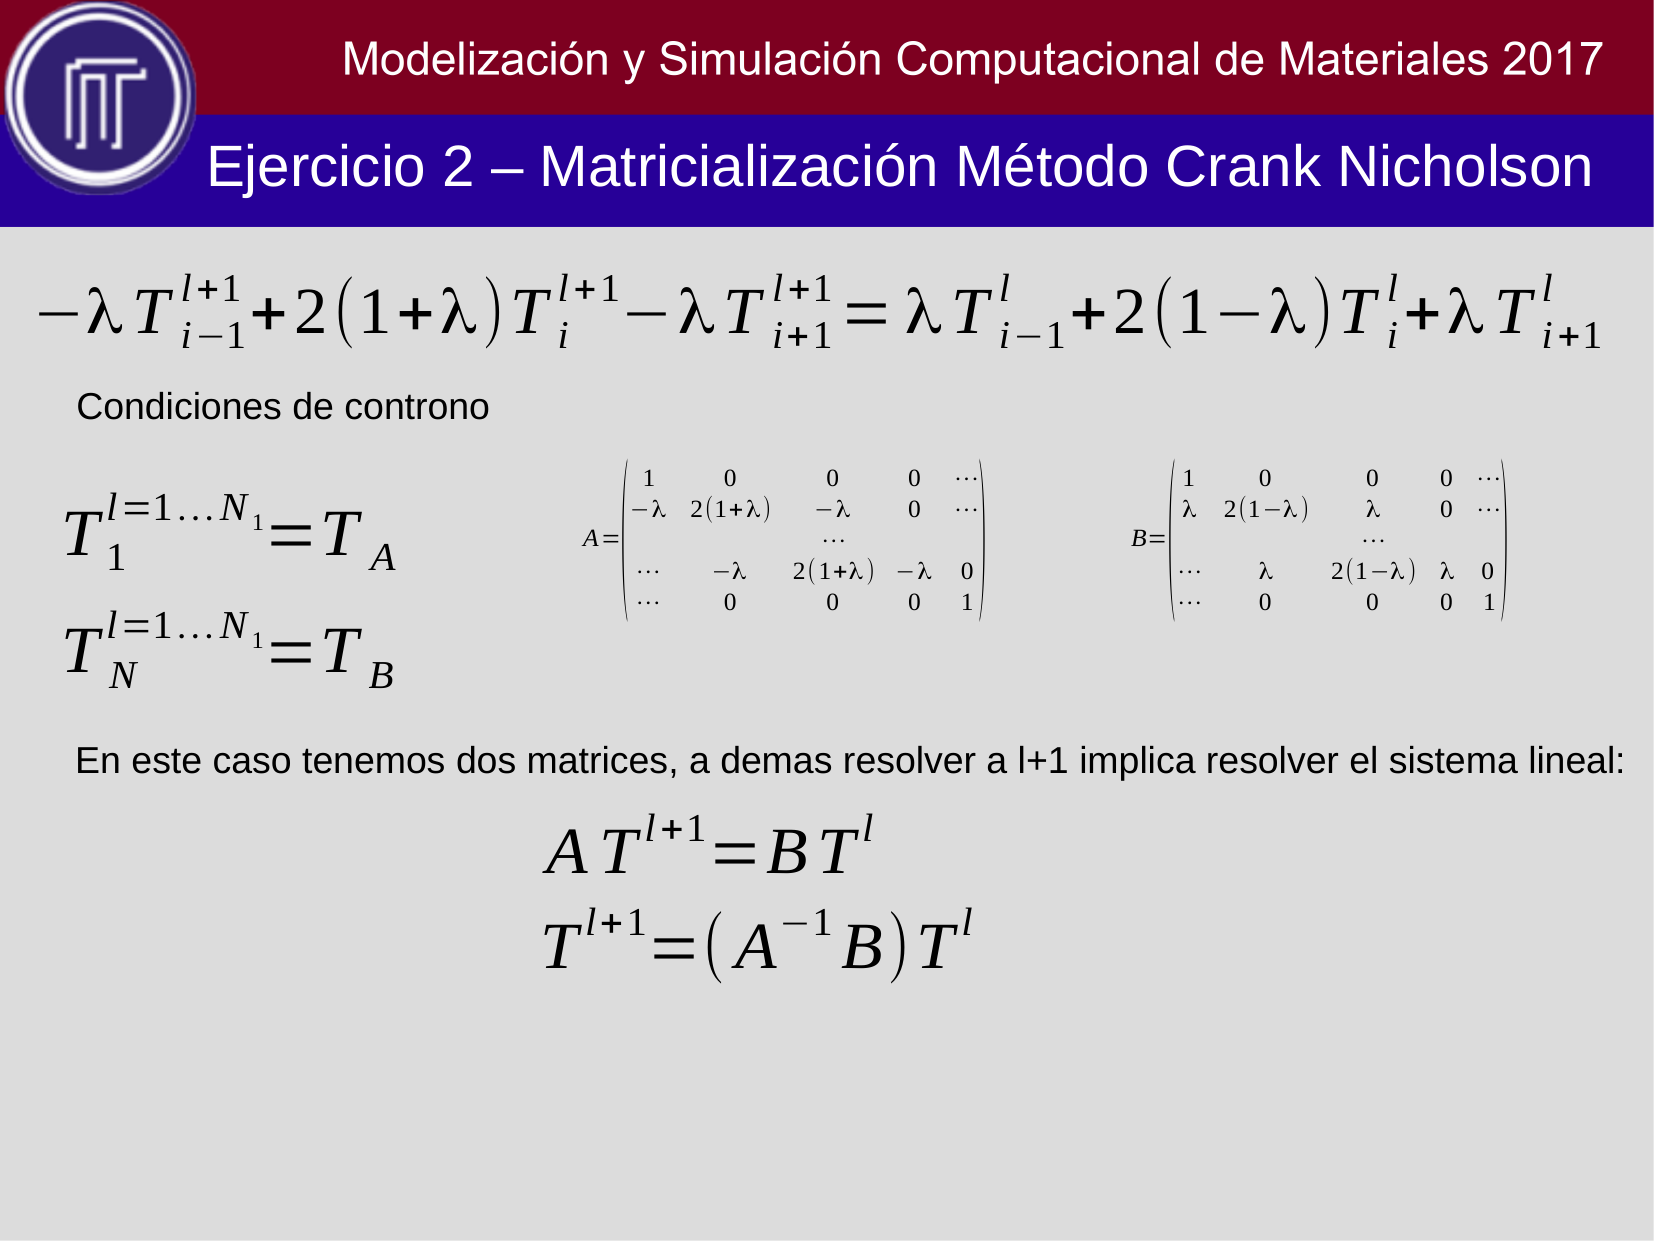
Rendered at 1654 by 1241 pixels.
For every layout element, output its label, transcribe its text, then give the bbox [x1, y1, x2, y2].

text_box En este caso tenemos dos matrices, a demas resolver a l+1 implica resolver el sistema lineal: [60, 732, 1642, 790]
text_box Ejercicio 2 – Matricialización Método Crank Nicholson [191, 126, 1637, 272]
chart [54, 484, 405, 579]
chart [533, 899, 981, 987]
chart [1123, 456, 1516, 624]
picture [0, 0, 1654, 1241]
chart [533, 805, 881, 888]
chart [573, 456, 994, 624]
text_box Condiciones de controno [61, 378, 505, 436]
chart [54, 603, 401, 697]
chart [25, 265, 1609, 359]
